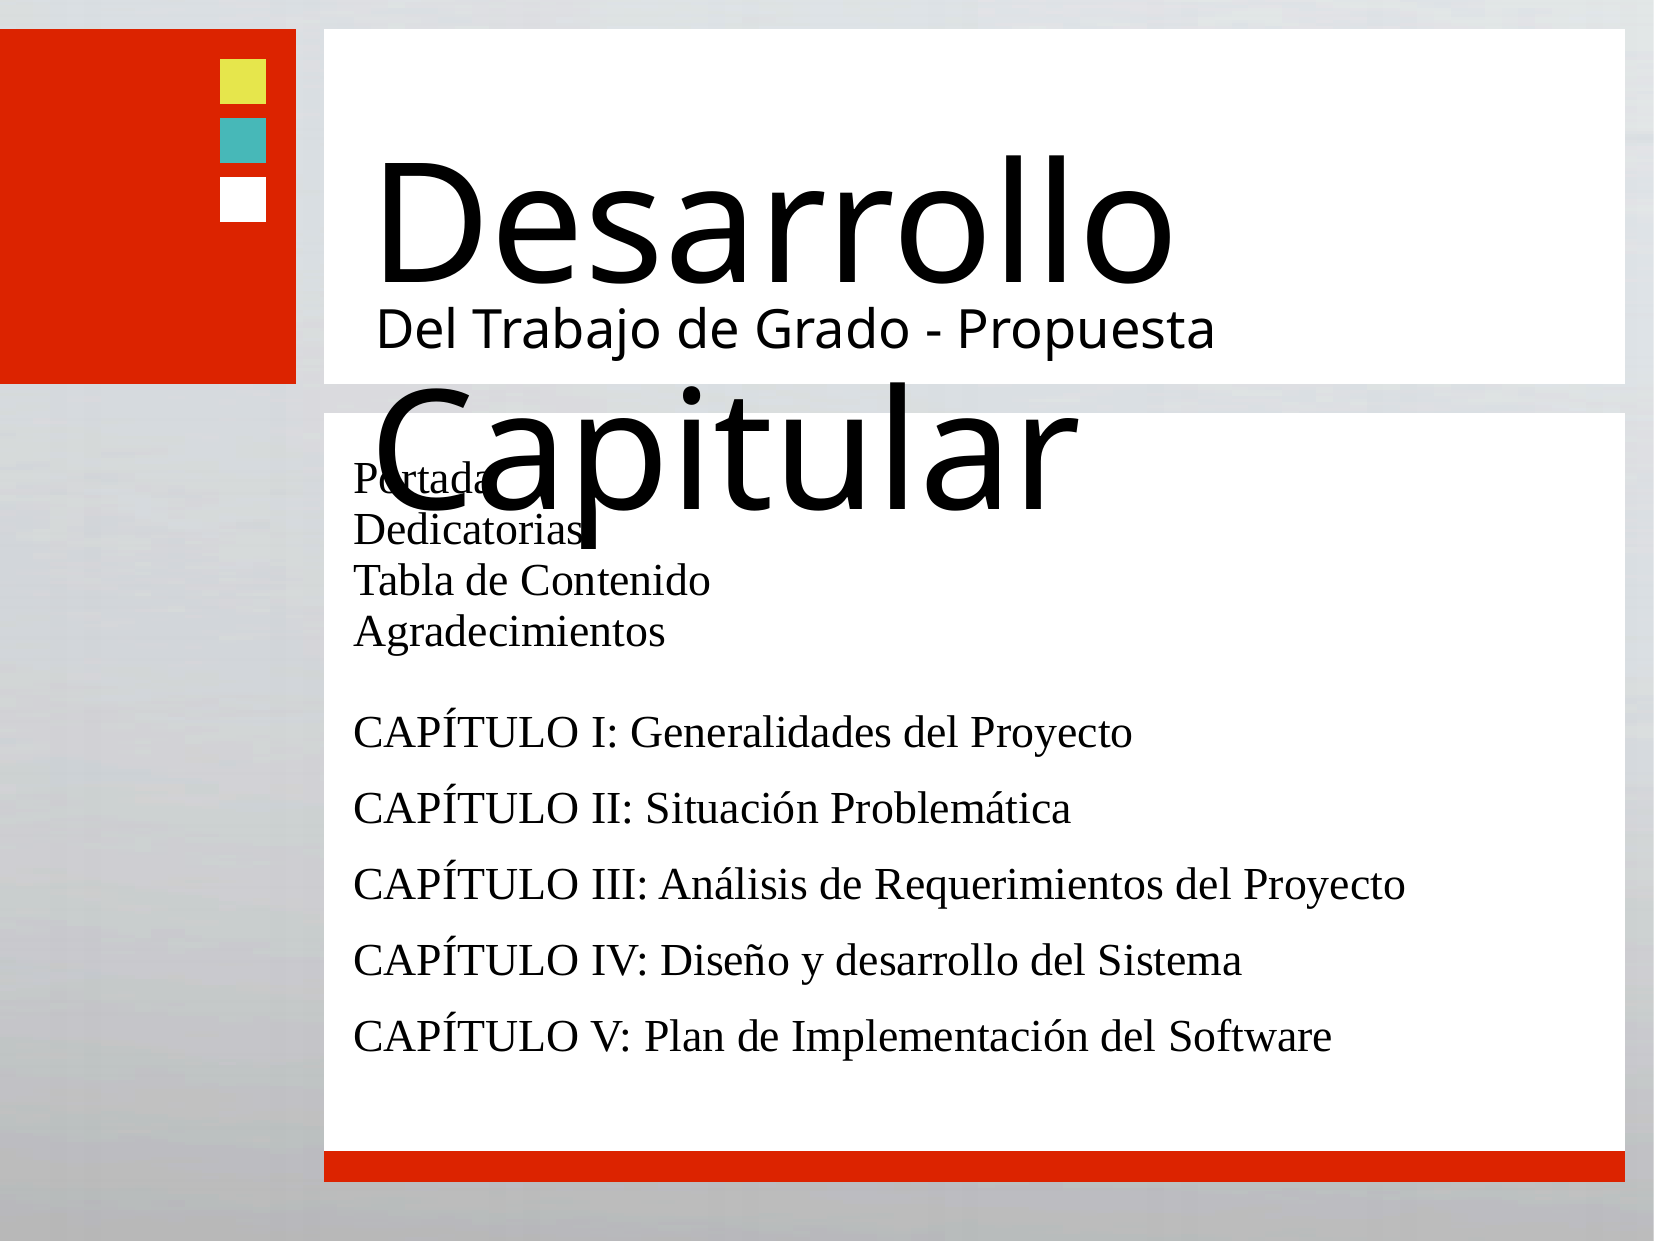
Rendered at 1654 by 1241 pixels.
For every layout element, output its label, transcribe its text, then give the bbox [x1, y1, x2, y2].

text_box Portada Dedicatorias Tabla de Contenido Agradecimientos CAPÍTULO I: Generalidades del Proyecto CAPÍTULO II: Situación Problemática CAPÍTULO III: Análisis de Requerimientos del Proyecto CAPÍTULO IV: Diseño y desarrollo del Sistema CAPÍTULO V: Plan de Implementación del Software [338, 420, 1595, 1214]
text_box Del Trabajo de Grado - Propuesta [360, 283, 1273, 366]
picture [0, 0, 1654, 1241]
text_box Desarrollo Capitular [354, 96, 1595, 313]
